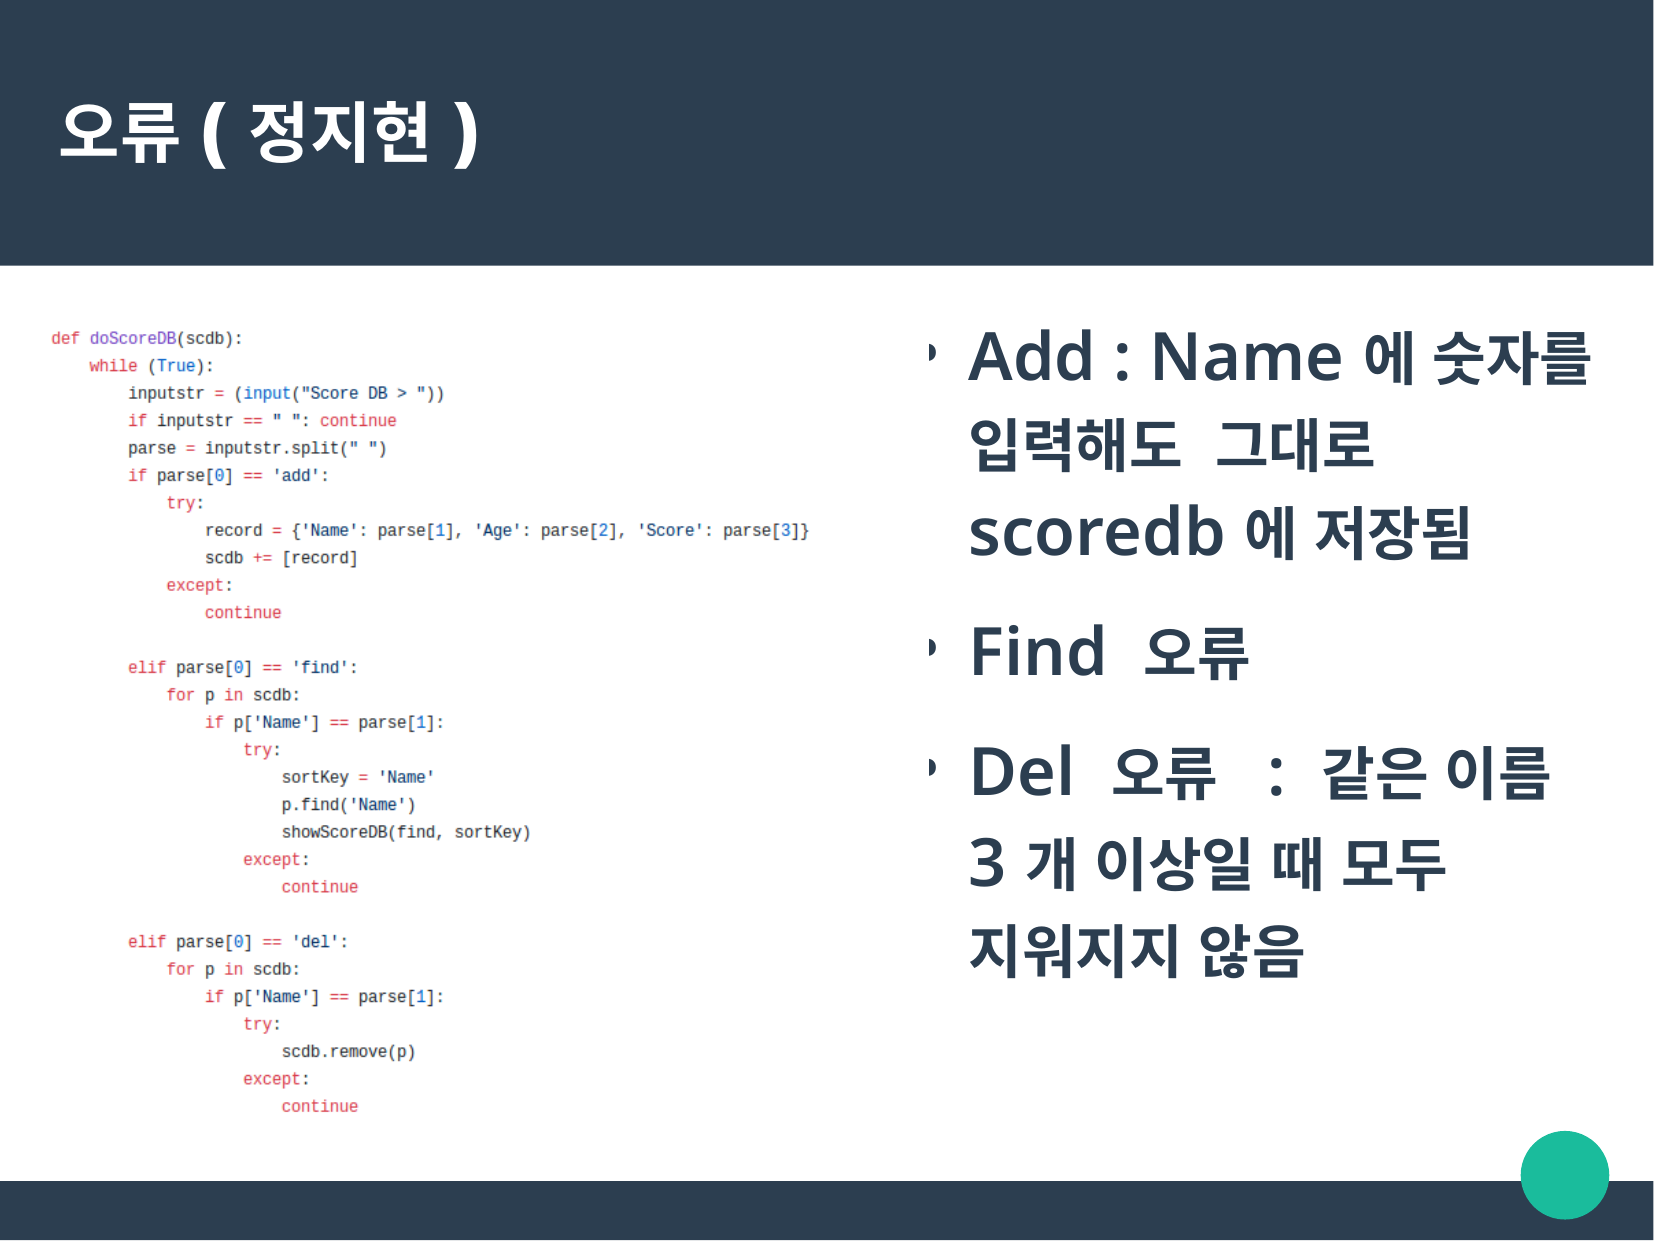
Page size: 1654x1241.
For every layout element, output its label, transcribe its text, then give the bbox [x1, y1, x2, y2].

title 오류(정지현) [59, 49, 1595, 207]
picture [35, 318, 929, 1134]
list Add : Name에 숫자를 입력해도 그대로 scoredb에 저장됨 Find 오류 Del 오류 : 같은 이름3개 이상일 때 모두 지워지지 않음 [897, 308, 1607, 1099]
list [0, 826, 701, 1241]
